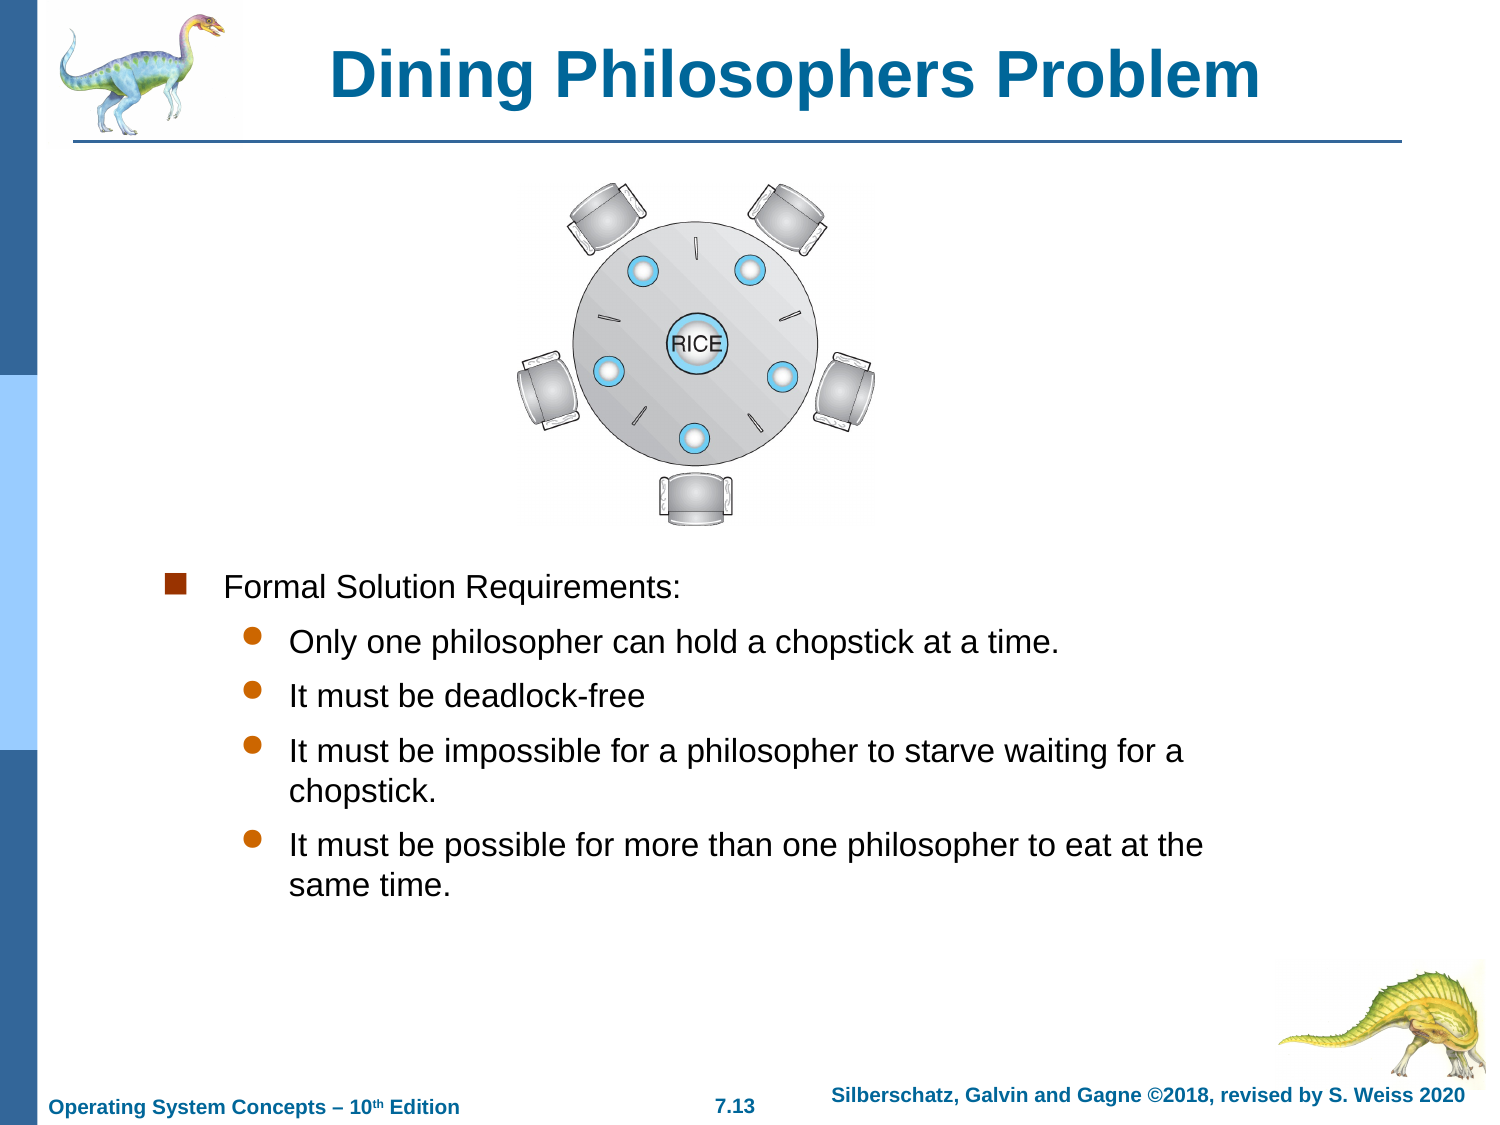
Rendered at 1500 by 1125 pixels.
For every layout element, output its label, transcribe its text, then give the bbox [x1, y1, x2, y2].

title Dining Philosophers Problem [166, 24, 1426, 119]
picture [46, 0, 243, 149]
list Formal Solution Requirements: Only one philosopher can hold a chopstick at a time. It must be deadlock-free It must be impossible for a philosopher to starve waiting for a chopstick. It must be possible for more than one philosopher to eat at the same time. [152, 558, 1286, 1012]
picture [517, 183, 875, 526]
picture [1275, 959, 1486, 1090]
picture [1148, 1087, 1156, 1092]
